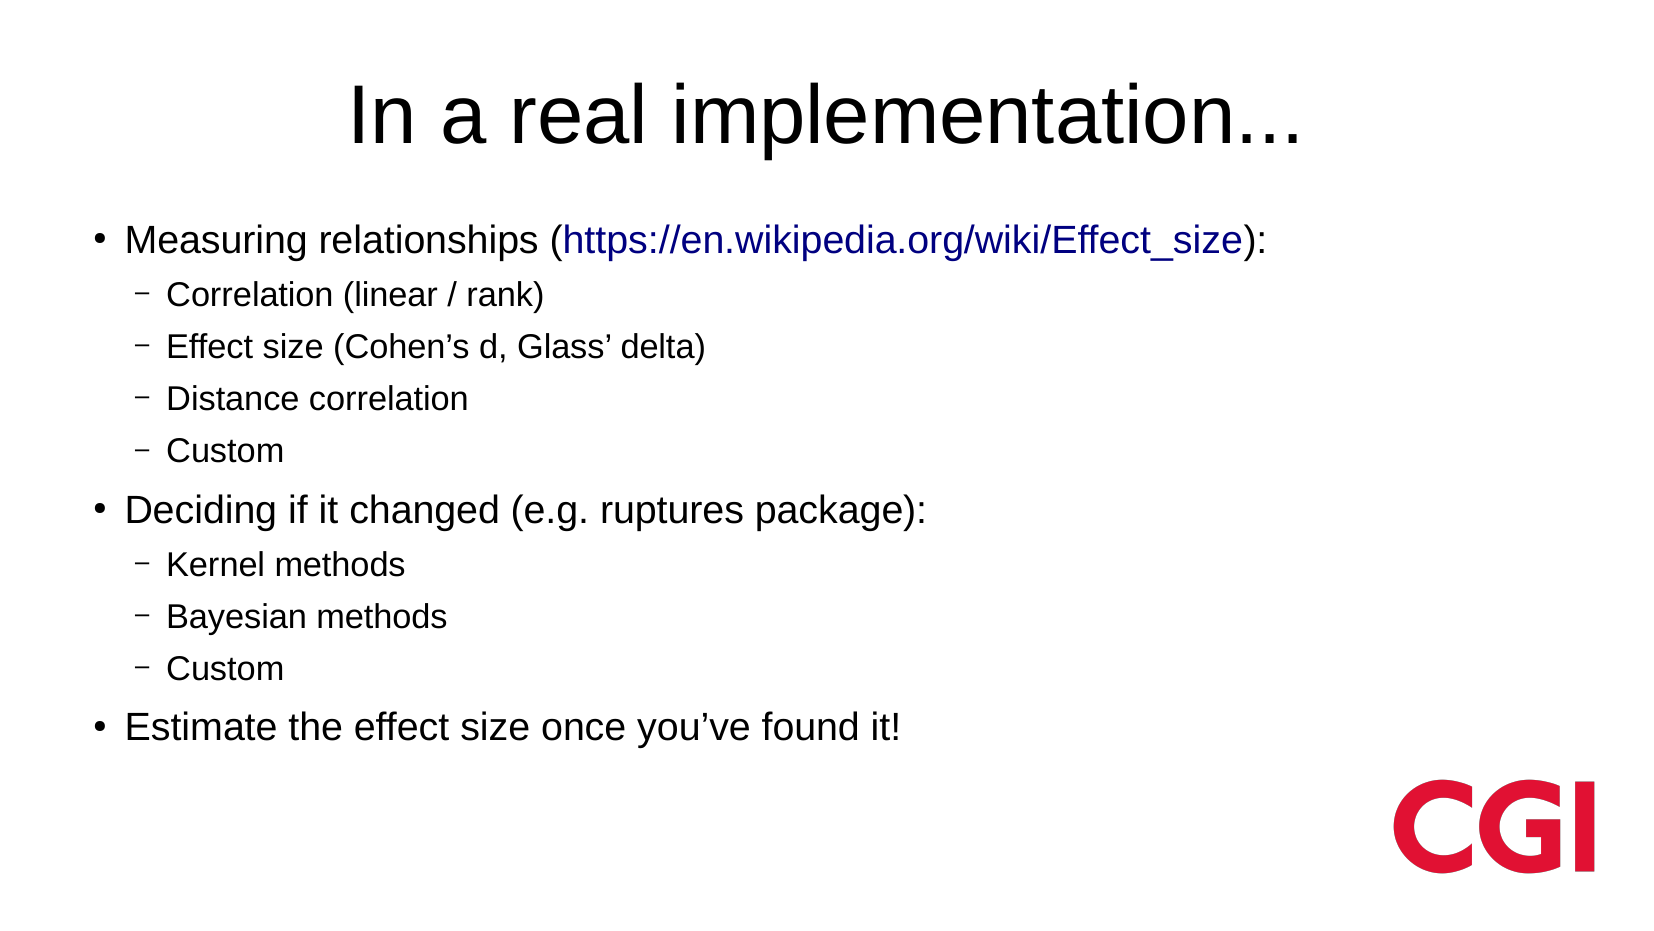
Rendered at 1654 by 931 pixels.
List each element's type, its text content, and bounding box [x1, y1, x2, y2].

list Measuring relationships (https://en.wikipedia.org/wiki/Effect_size): Correlation (linear / rank) Effect size (Cohen’s d, Glass’ delta) Distance correlation Custom Deciding if it changed (e.g. ruptures package): Kernel methods Bayesian methods Custom Estimate the effect size once you’ve found it! [82, 217, 1571, 758]
picture [1393, 779, 1595, 874]
title In a real implementation... [82, 37, 1571, 193]
